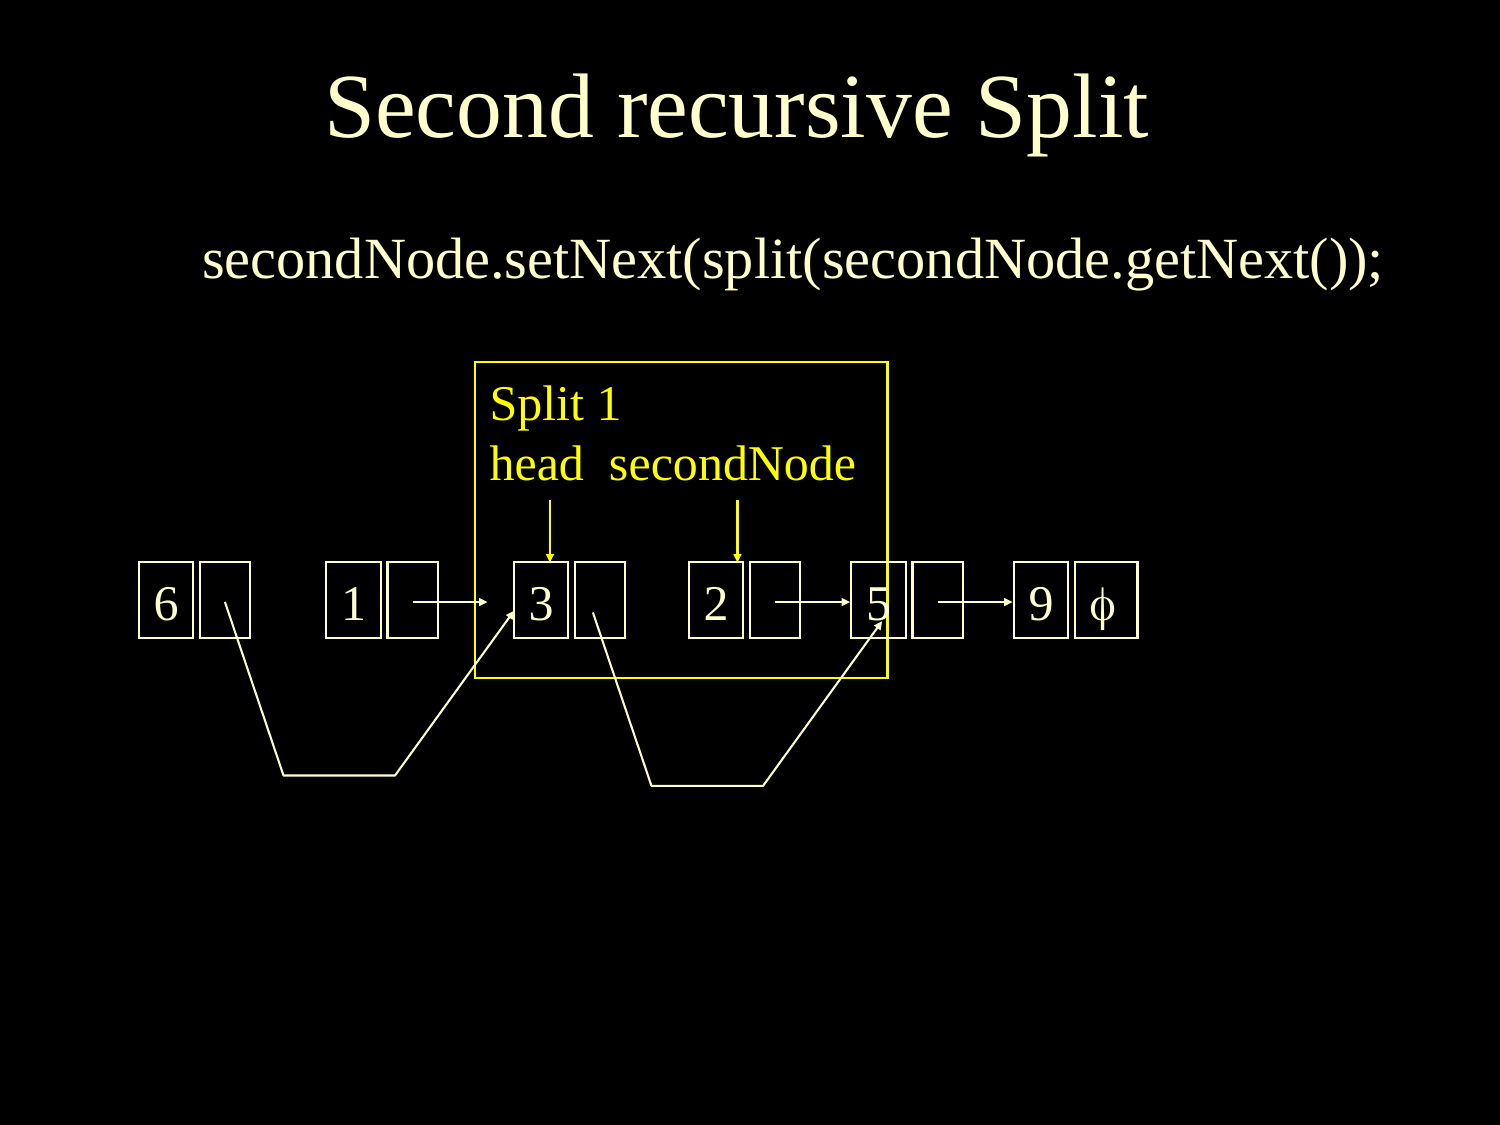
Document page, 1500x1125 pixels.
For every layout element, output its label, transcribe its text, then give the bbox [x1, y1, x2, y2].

text_box 1 [326, 562, 381, 638]
text_box  [1074, 562, 1138, 638]
text_box 2 [688, 562, 744, 638]
text_box Split 1 head secondNode [576, 563, 624, 637]
text_box 9 [1013, 562, 1069, 638]
text_box Split 1 head secondNode [844, 638, 888, 678]
text_box 6 [138, 562, 194, 638]
text_box 5 [851, 562, 906, 638]
text_box Split 1 head secondNode [474, 362, 888, 678]
text_box 3 [513, 562, 569, 638]
title Second recursive Split [8, 47, 1467, 165]
text_box secondNode.setNext(split(secondNode.getNext()); [187, 212, 1414, 298]
